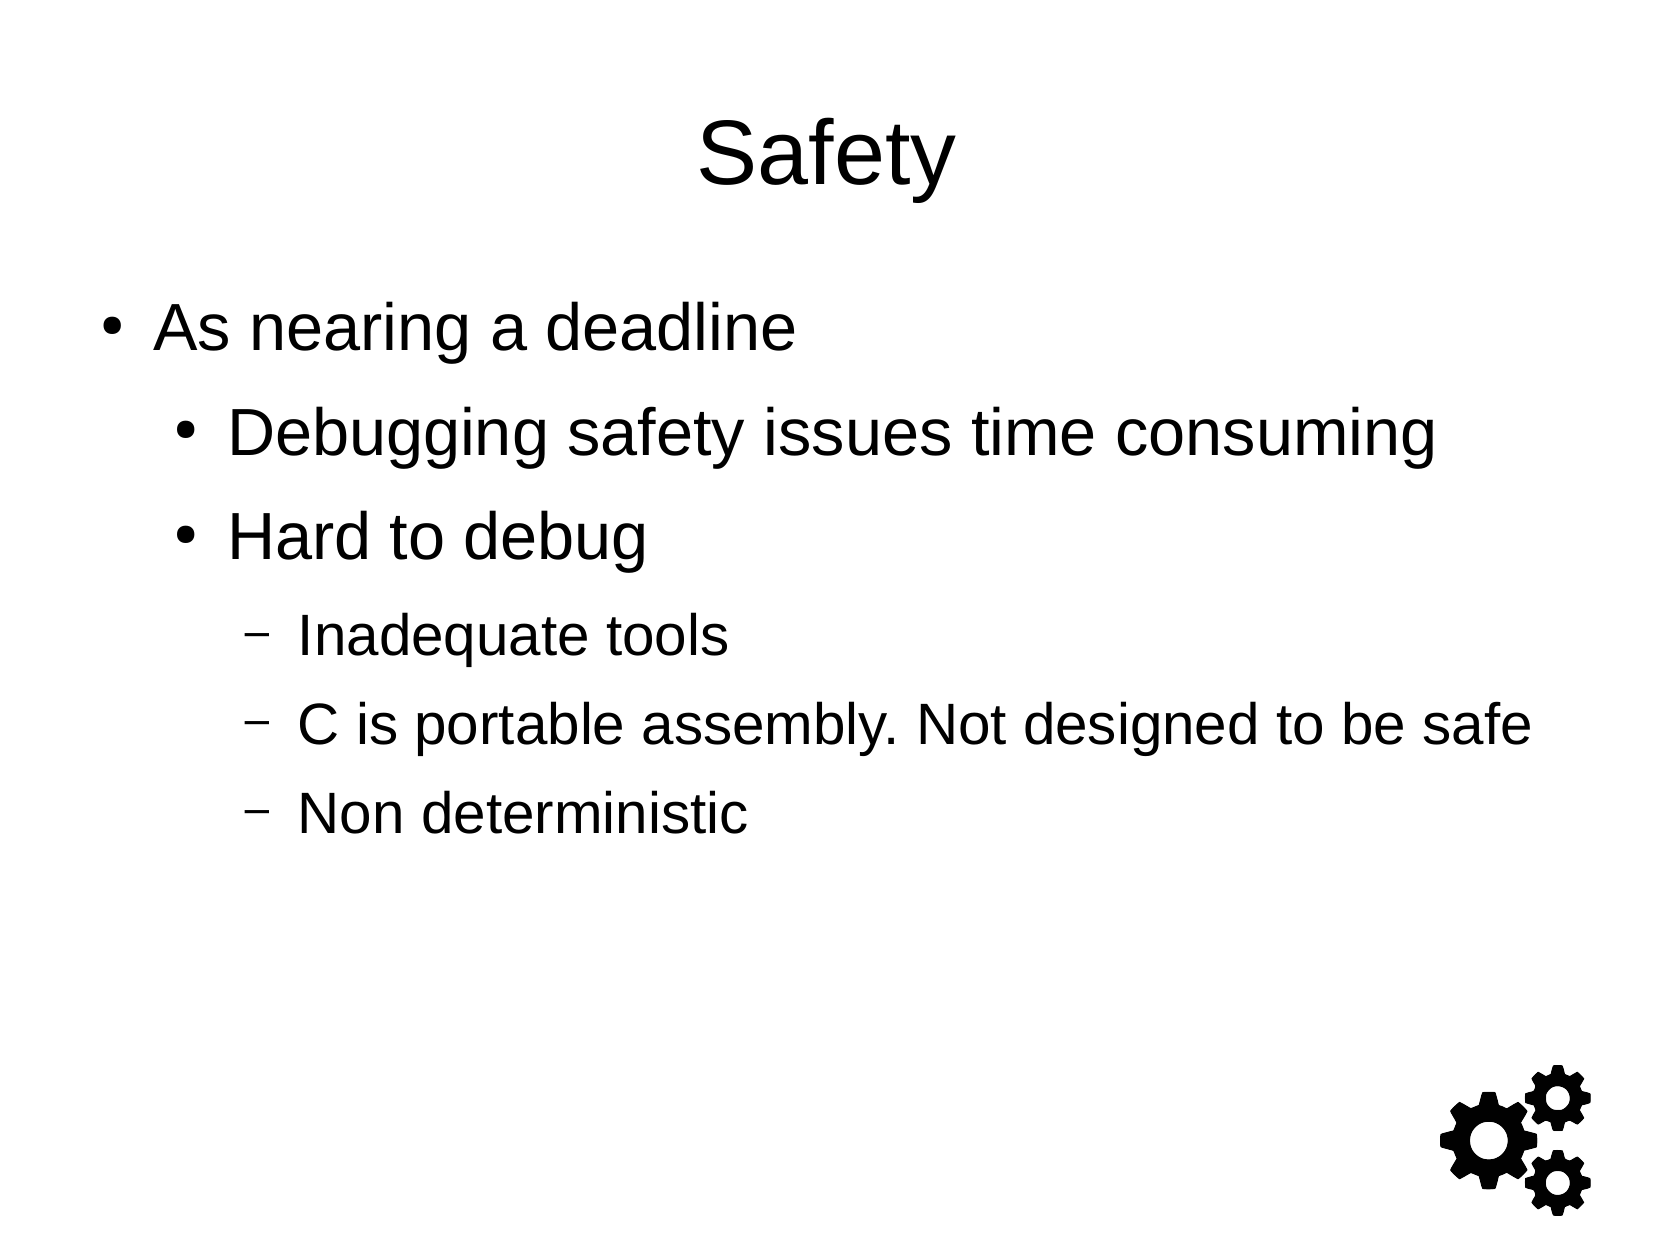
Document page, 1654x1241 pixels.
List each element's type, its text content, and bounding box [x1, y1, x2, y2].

title Safety [82, 49, 1571, 257]
picture [1440, 1065, 1591, 1216]
list As nearing a deadline Debugging safety issues time consuming Hard to debug Inadequate tools C is portable assembly. Not designed to be safe Non deterministic [82, 290, 1571, 1010]
